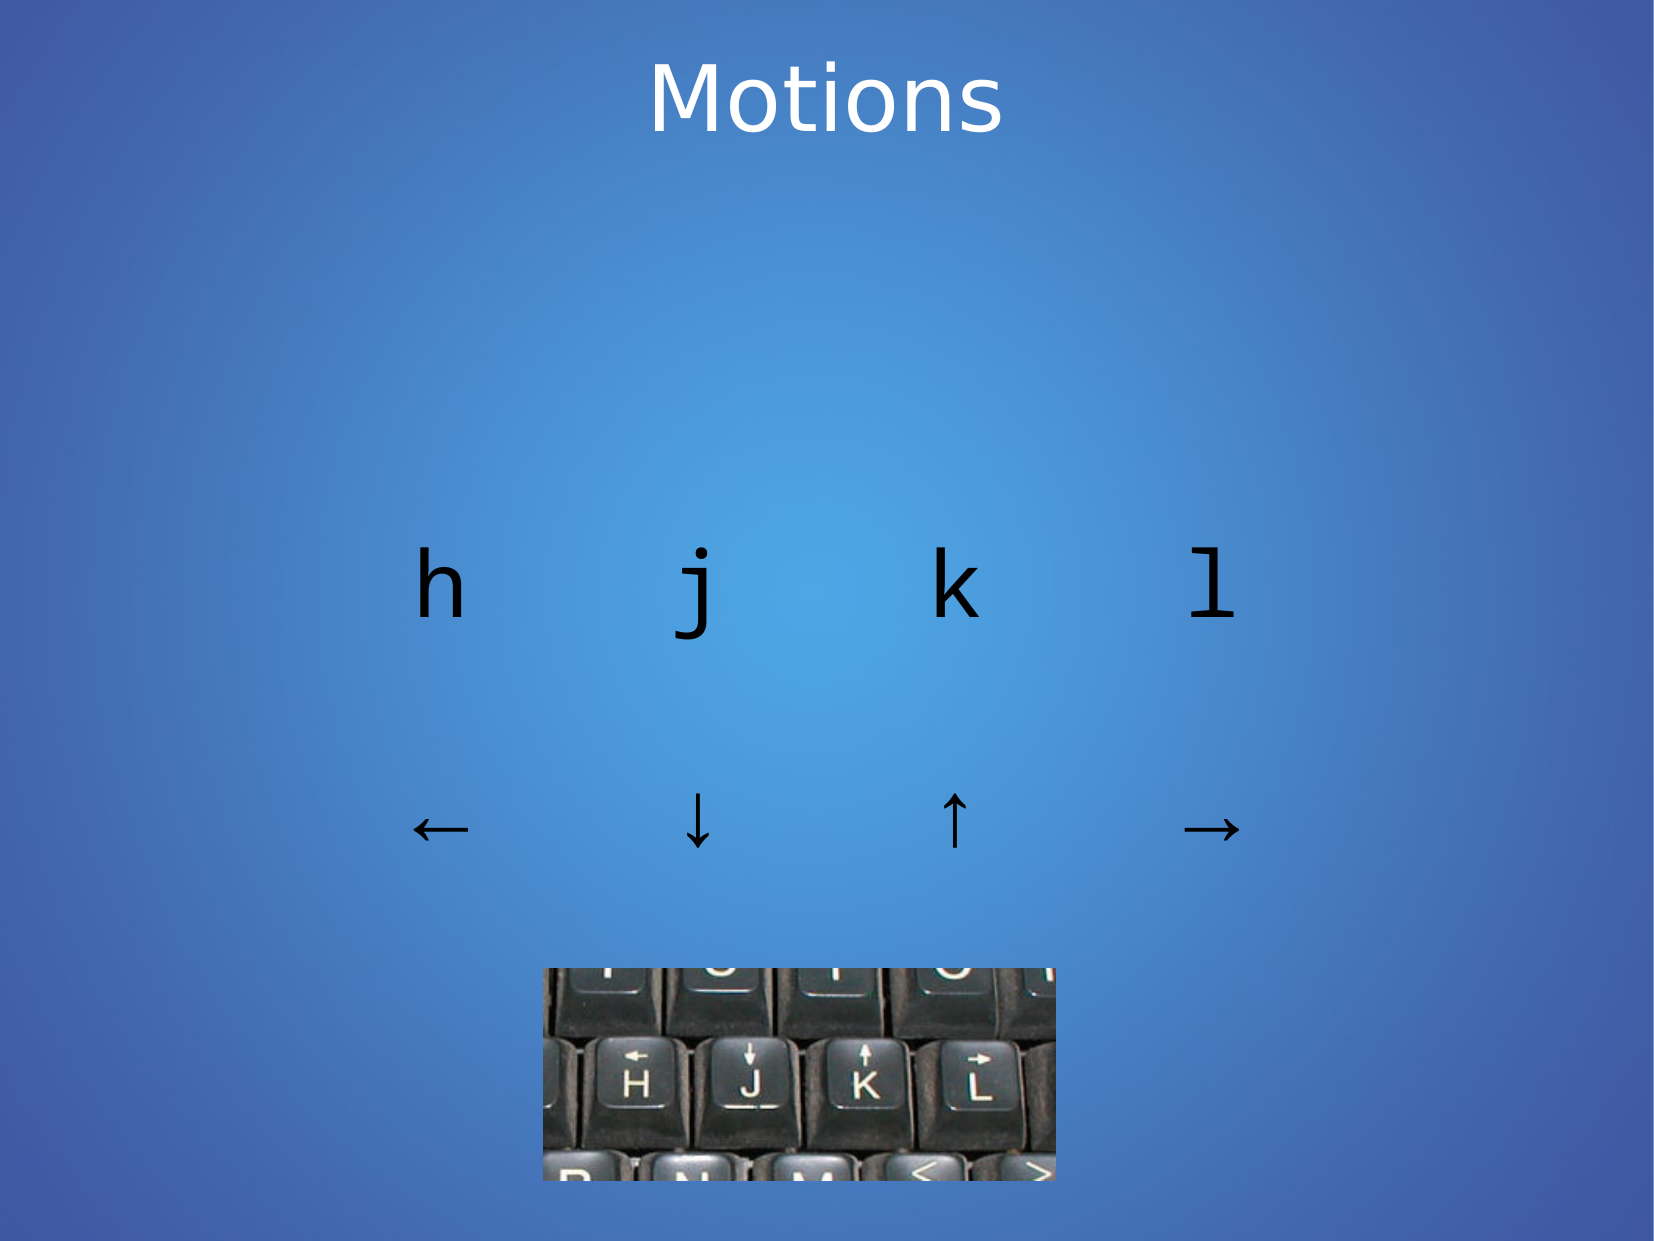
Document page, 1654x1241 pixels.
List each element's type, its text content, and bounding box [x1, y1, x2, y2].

table_cell → [1084, 652, 1341, 873]
table_cell ← [313, 652, 570, 873]
picture [0, 0, 1654, 1241]
table_header l [1084, 387, 1341, 652]
table_header h [313, 387, 570, 652]
table_header k [827, 387, 1084, 652]
title Motions [82, 23, 1571, 175]
table_cell ↑ [827, 652, 1084, 873]
table_header j [570, 387, 827, 652]
table_cell ↓ [570, 652, 827, 873]
